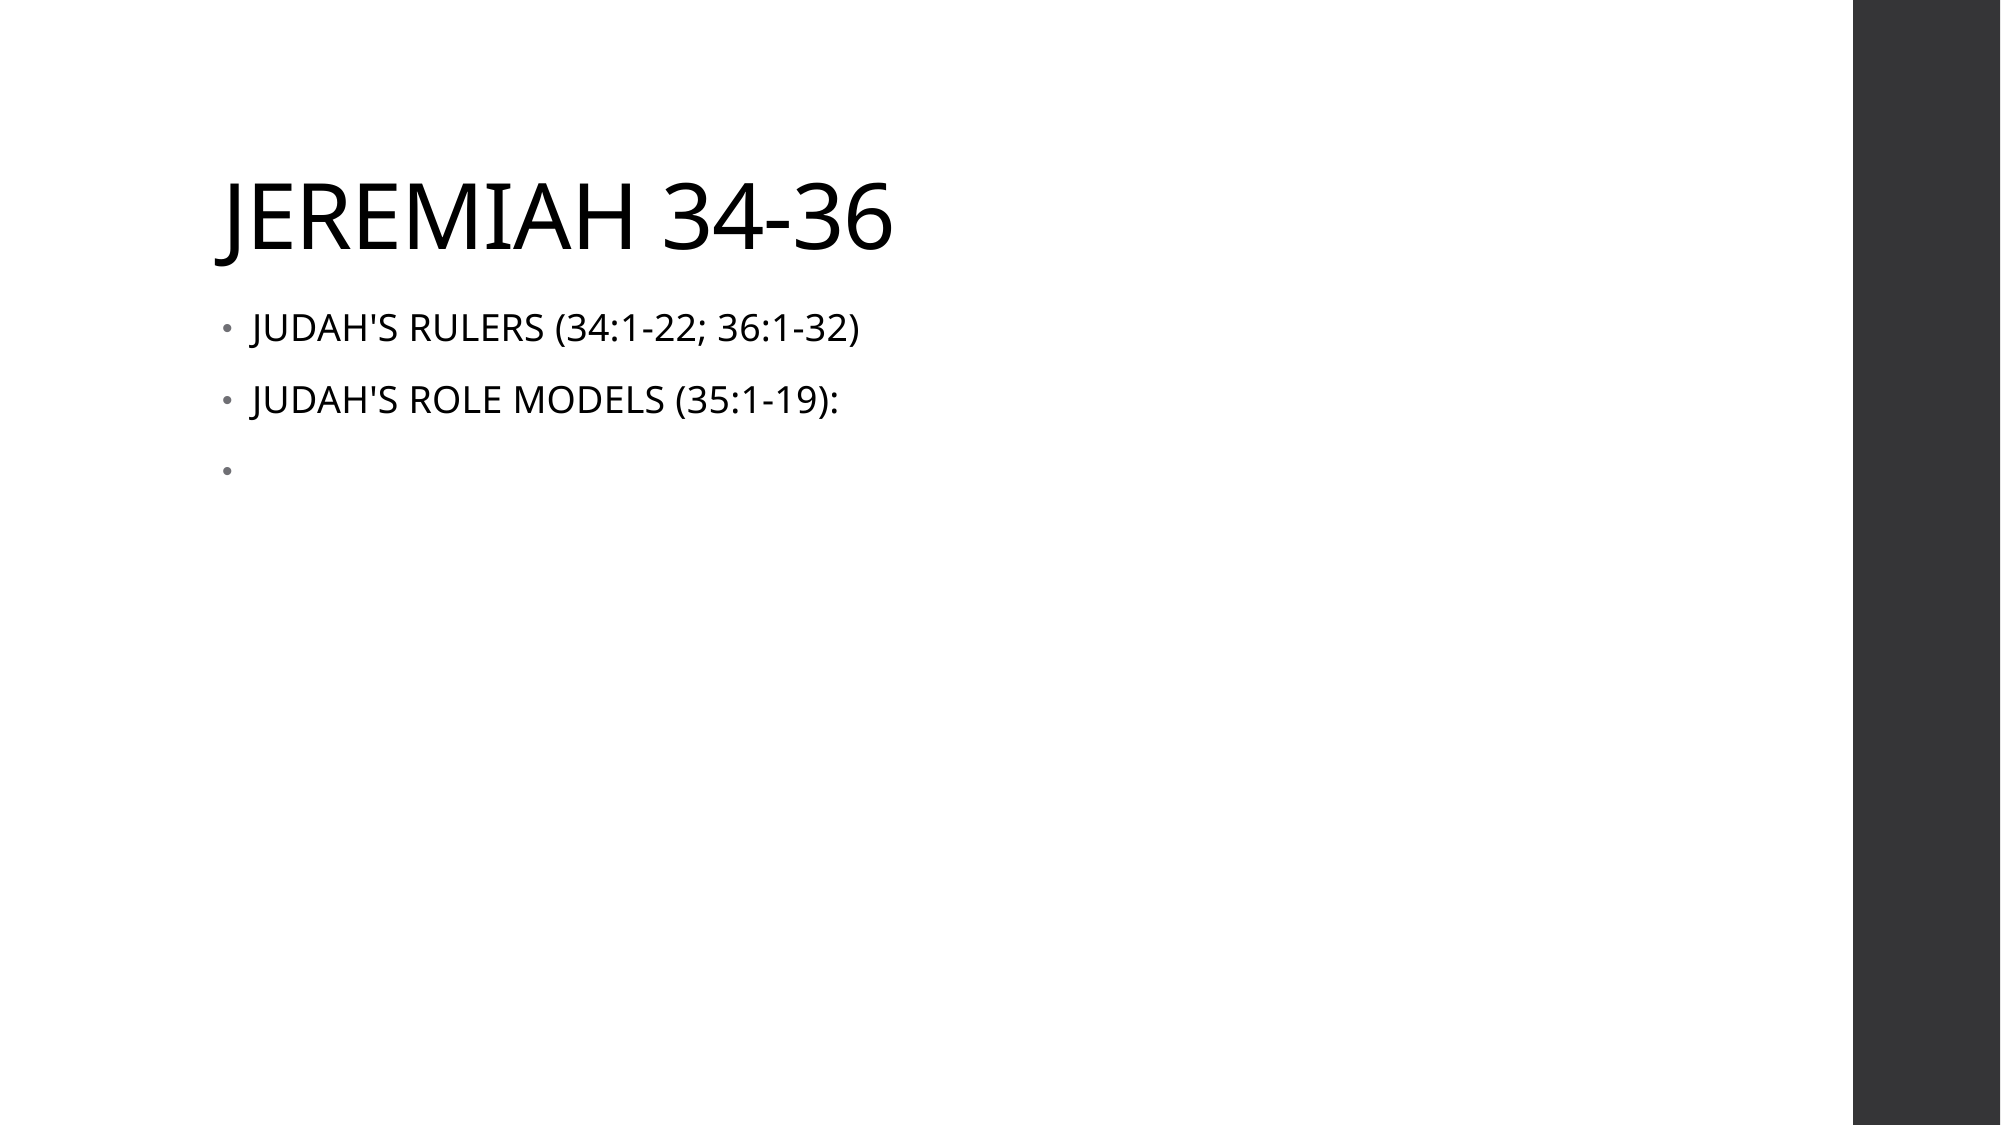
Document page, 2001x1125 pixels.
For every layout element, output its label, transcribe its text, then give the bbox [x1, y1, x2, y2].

list JUDAH'S RULERS (34:1-22; 36:1-32) JUDAH'S ROLE MODELS (35:1-19): [206, 299, 1617, 1014]
title JEREMIAH 34-36 [206, 60, 1797, 278]
